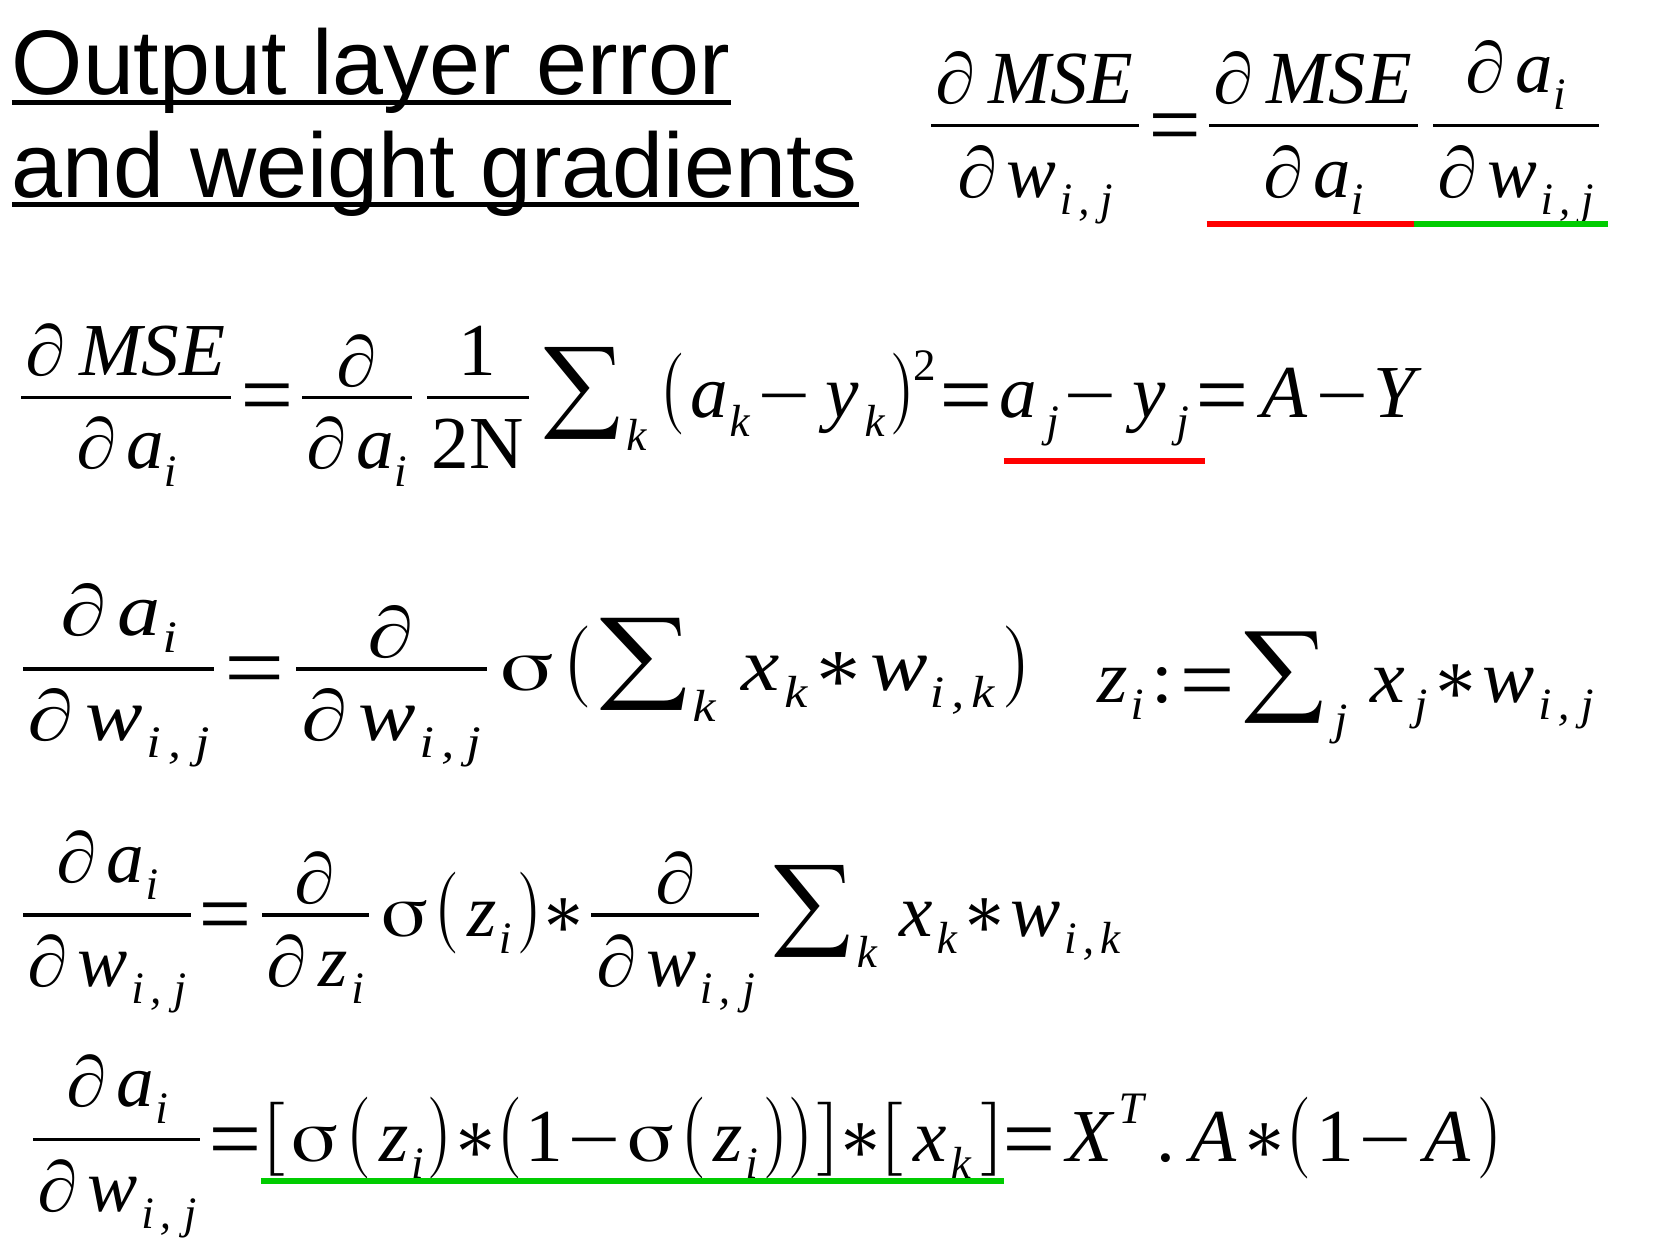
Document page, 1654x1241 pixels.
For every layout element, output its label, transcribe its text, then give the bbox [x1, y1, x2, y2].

chart [11, 568, 1038, 768]
chart [921, 25, 1609, 225]
chart [1086, 625, 1602, 744]
chart [13, 814, 1129, 1014]
chart [23, 1039, 1509, 1239]
title Output layer error and weight gradients [11, 11, 875, 217]
chart [11, 308, 1432, 497]
